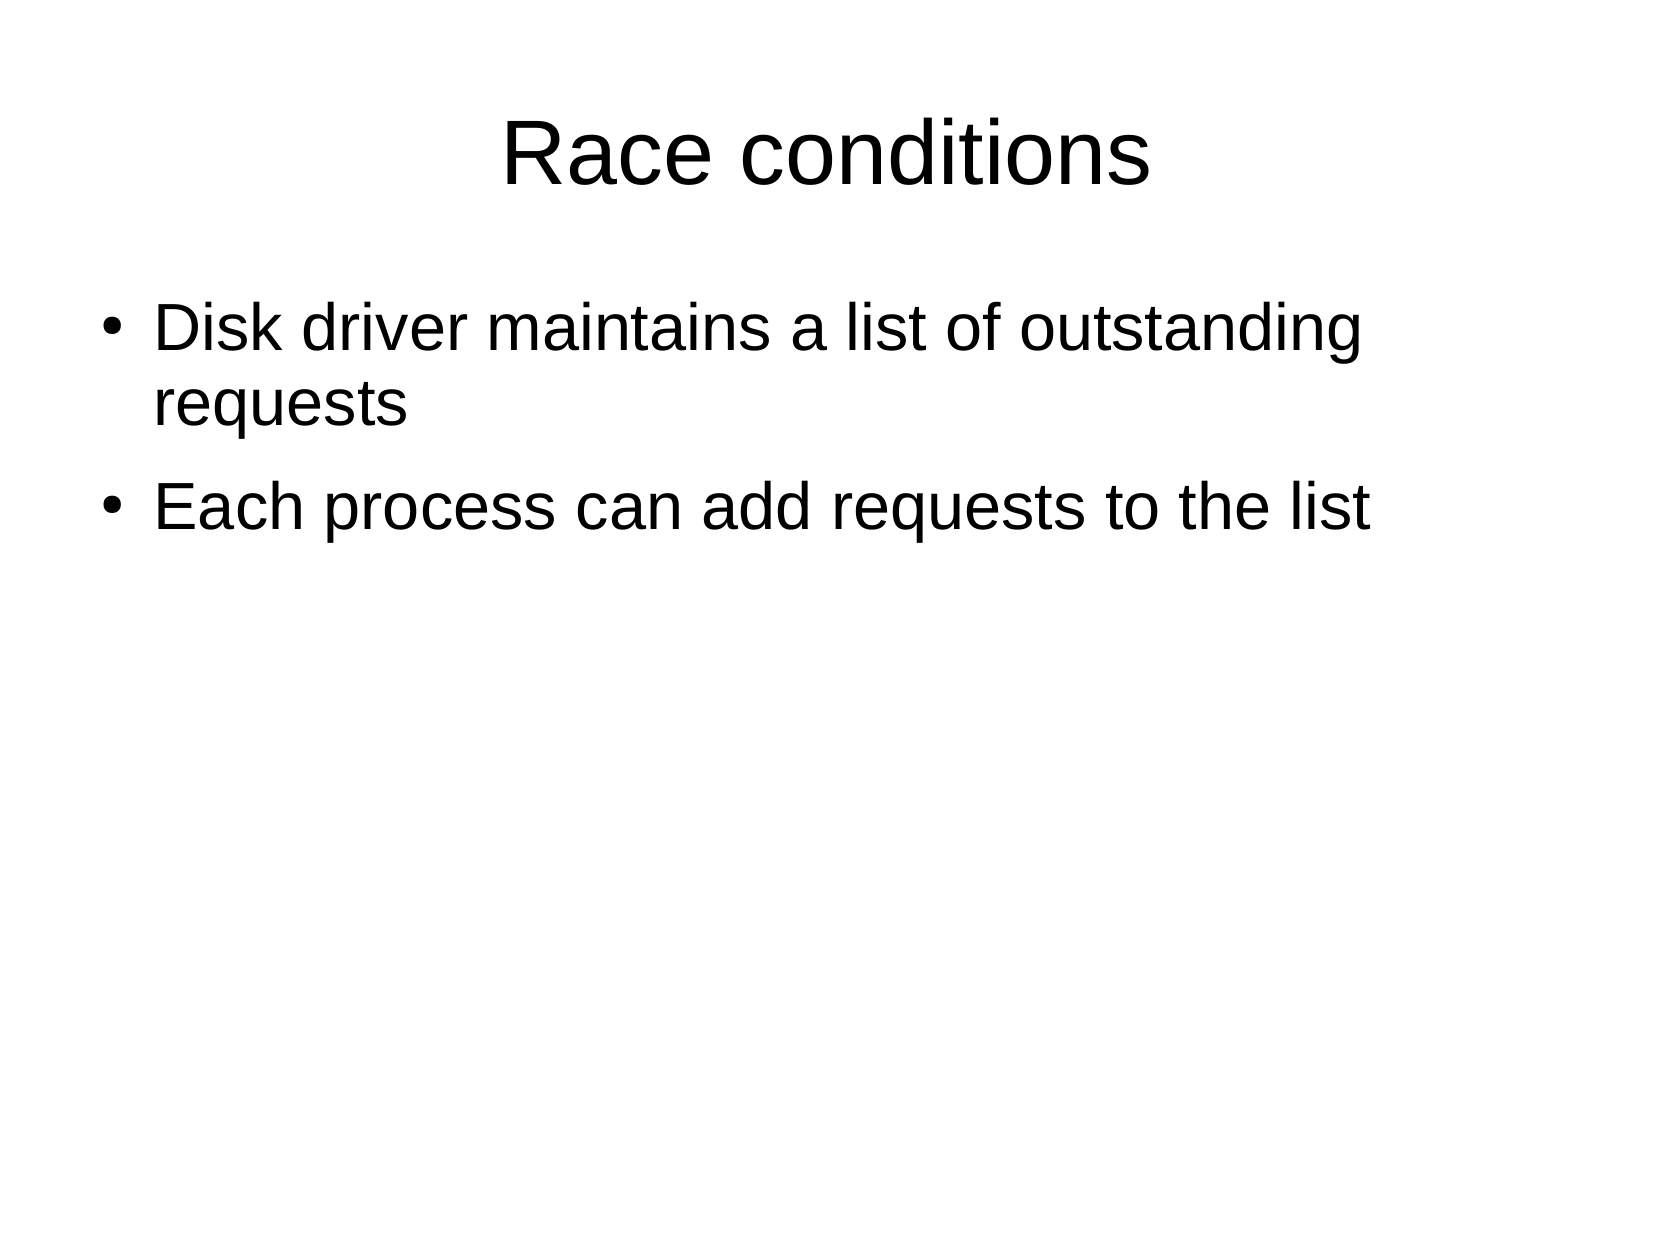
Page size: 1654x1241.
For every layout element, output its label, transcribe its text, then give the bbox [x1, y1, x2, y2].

title Race conditions [82, 49, 1571, 257]
list Disk driver maintains a list of outstanding requests Each process can add requests to the list [82, 290, 1571, 1010]
